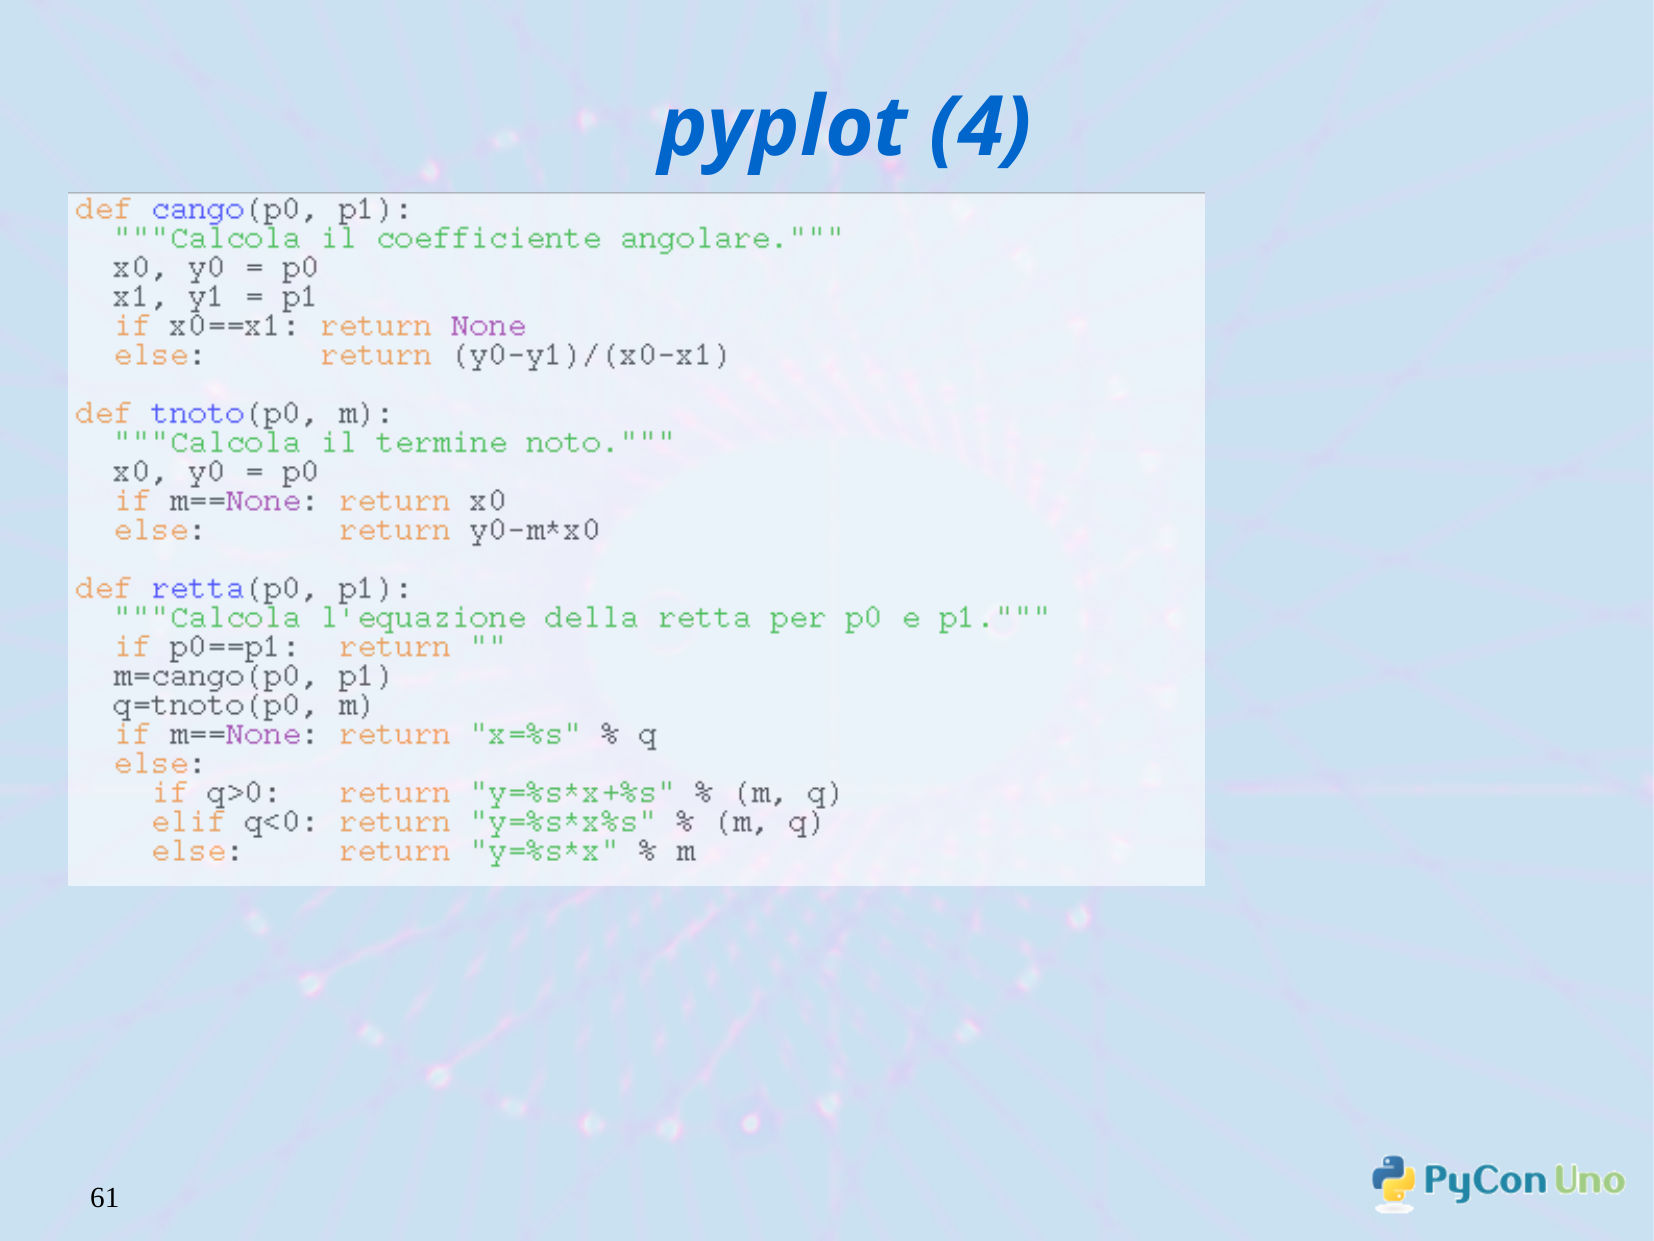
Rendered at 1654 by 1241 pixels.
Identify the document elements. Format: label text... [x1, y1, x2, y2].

title pyplot (4) [139, 19, 1552, 227]
picture [0, 0, 1654, 1241]
